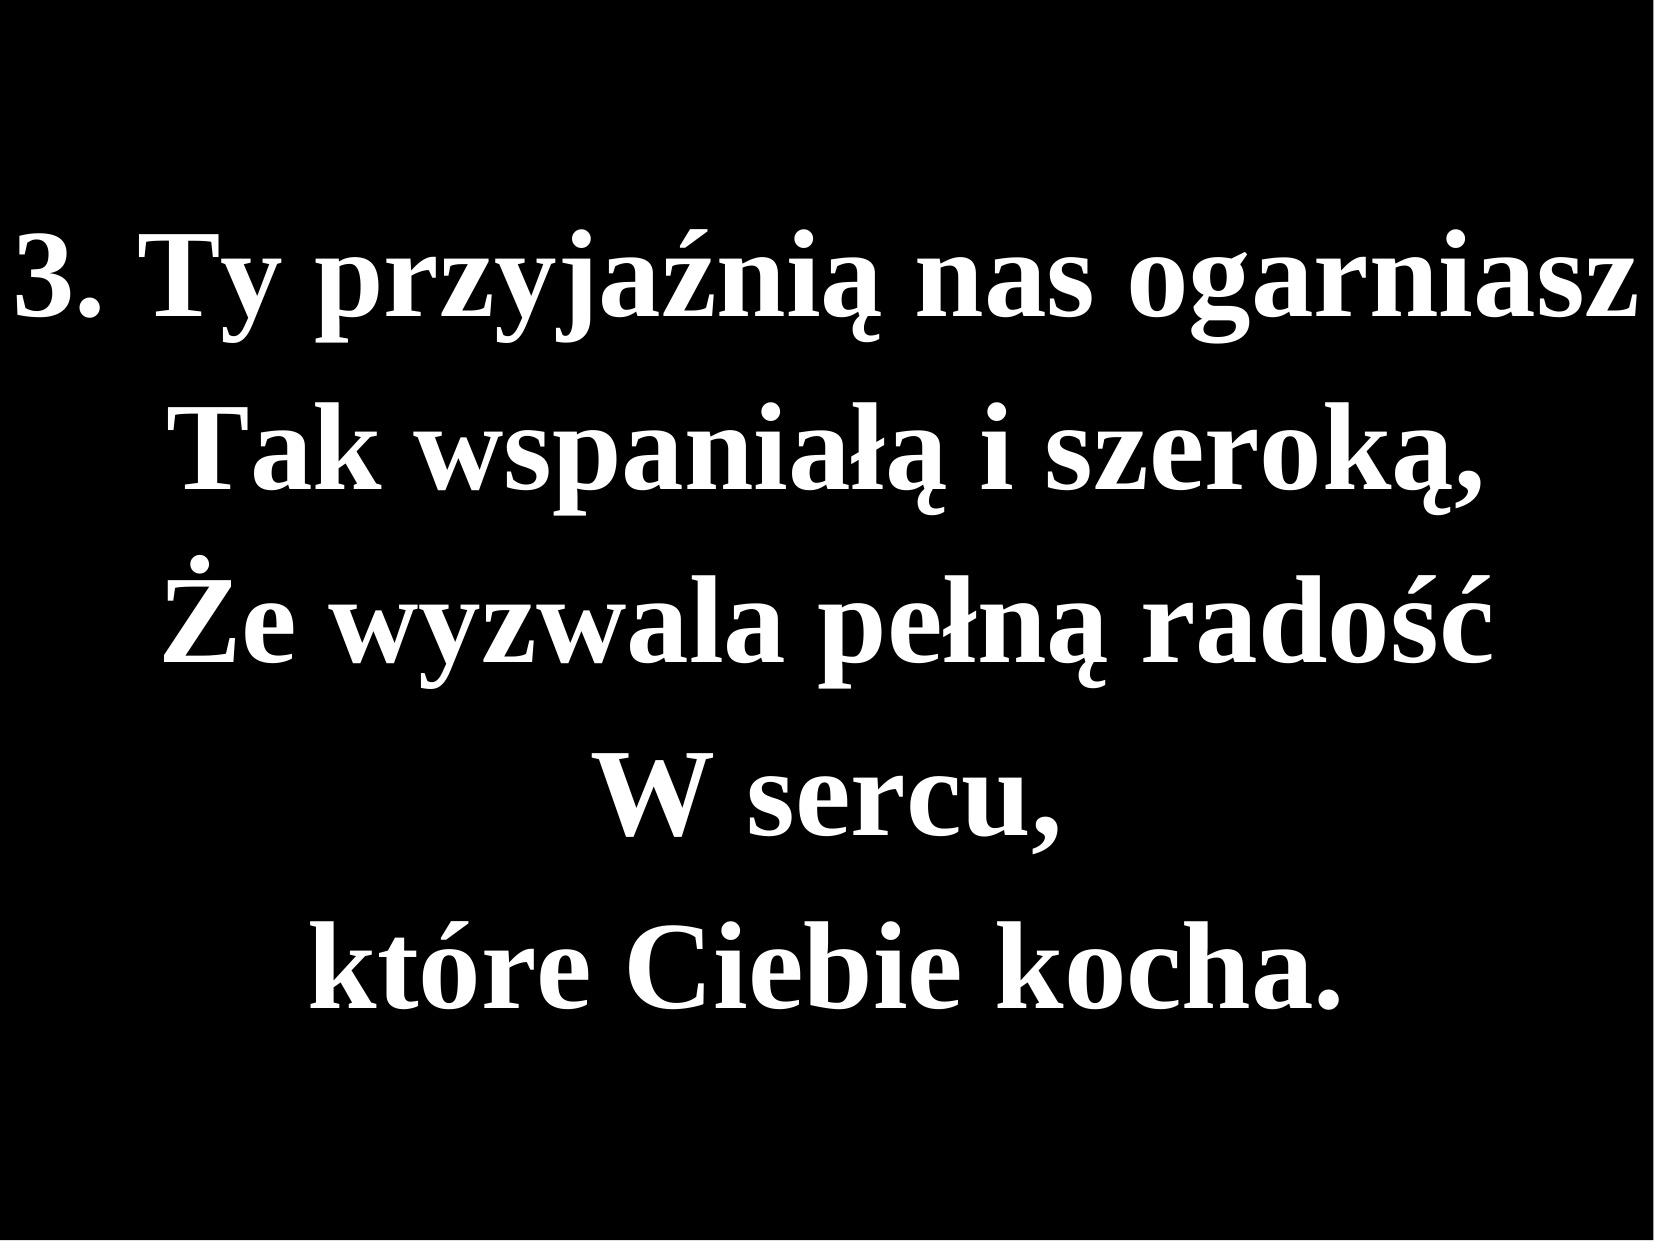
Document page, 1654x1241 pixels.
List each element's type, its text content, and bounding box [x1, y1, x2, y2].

title 3. Ty przyjaźnią nas ogarniasz ppp Tak wspaniałą i szeroką, ppp Że wyzwala pełną radość ppp W sercu, ppp które Ciebie kocha. [0, 0, 1654, 1241]
